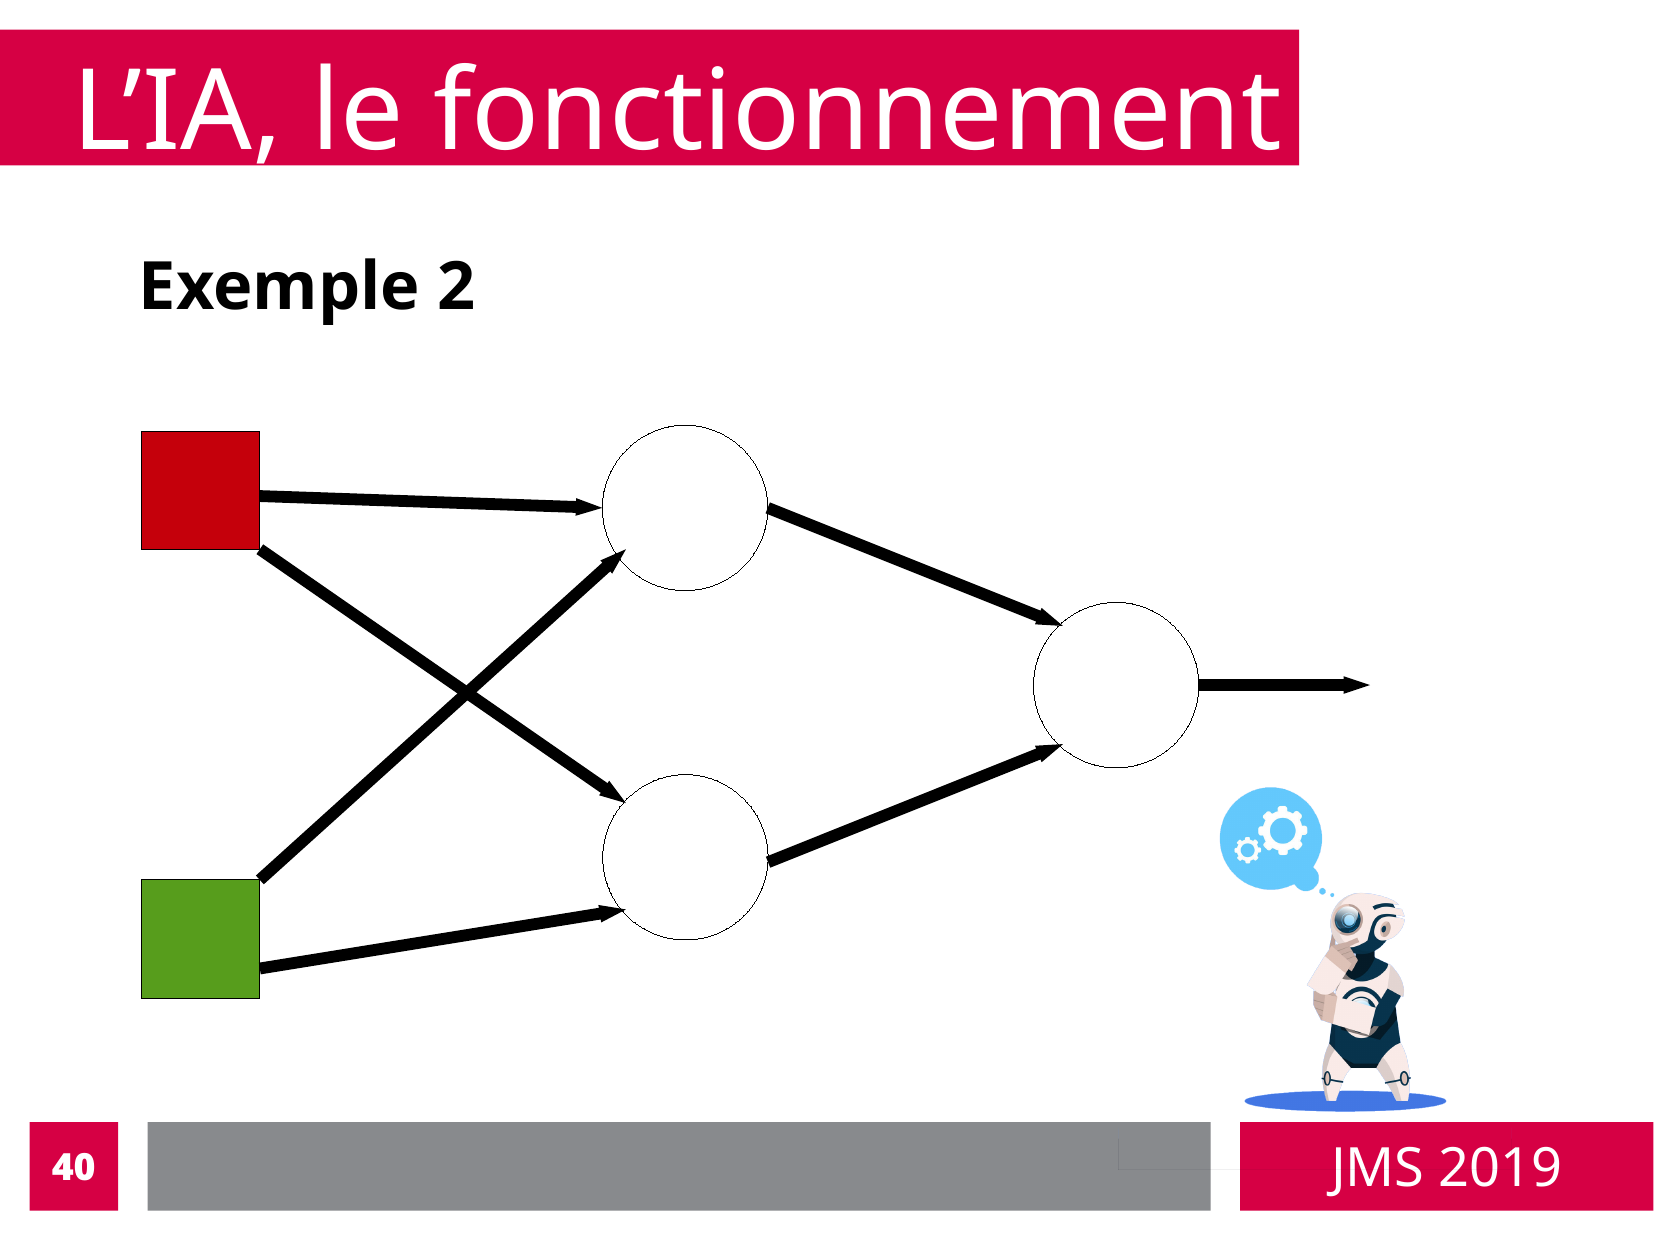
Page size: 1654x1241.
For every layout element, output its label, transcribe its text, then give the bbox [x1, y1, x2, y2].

text_box [141, 431, 260, 550]
text_box [141, 879, 260, 999]
text_box [1033, 602, 1199, 768]
text_box Exemple 2 [0, 237, 615, 330]
picture [1118, 744, 1512, 1170]
title L’IA, le fonctionnement [0, 29, 1371, 178]
text_box [602, 425, 768, 591]
text_box [602, 774, 769, 940]
